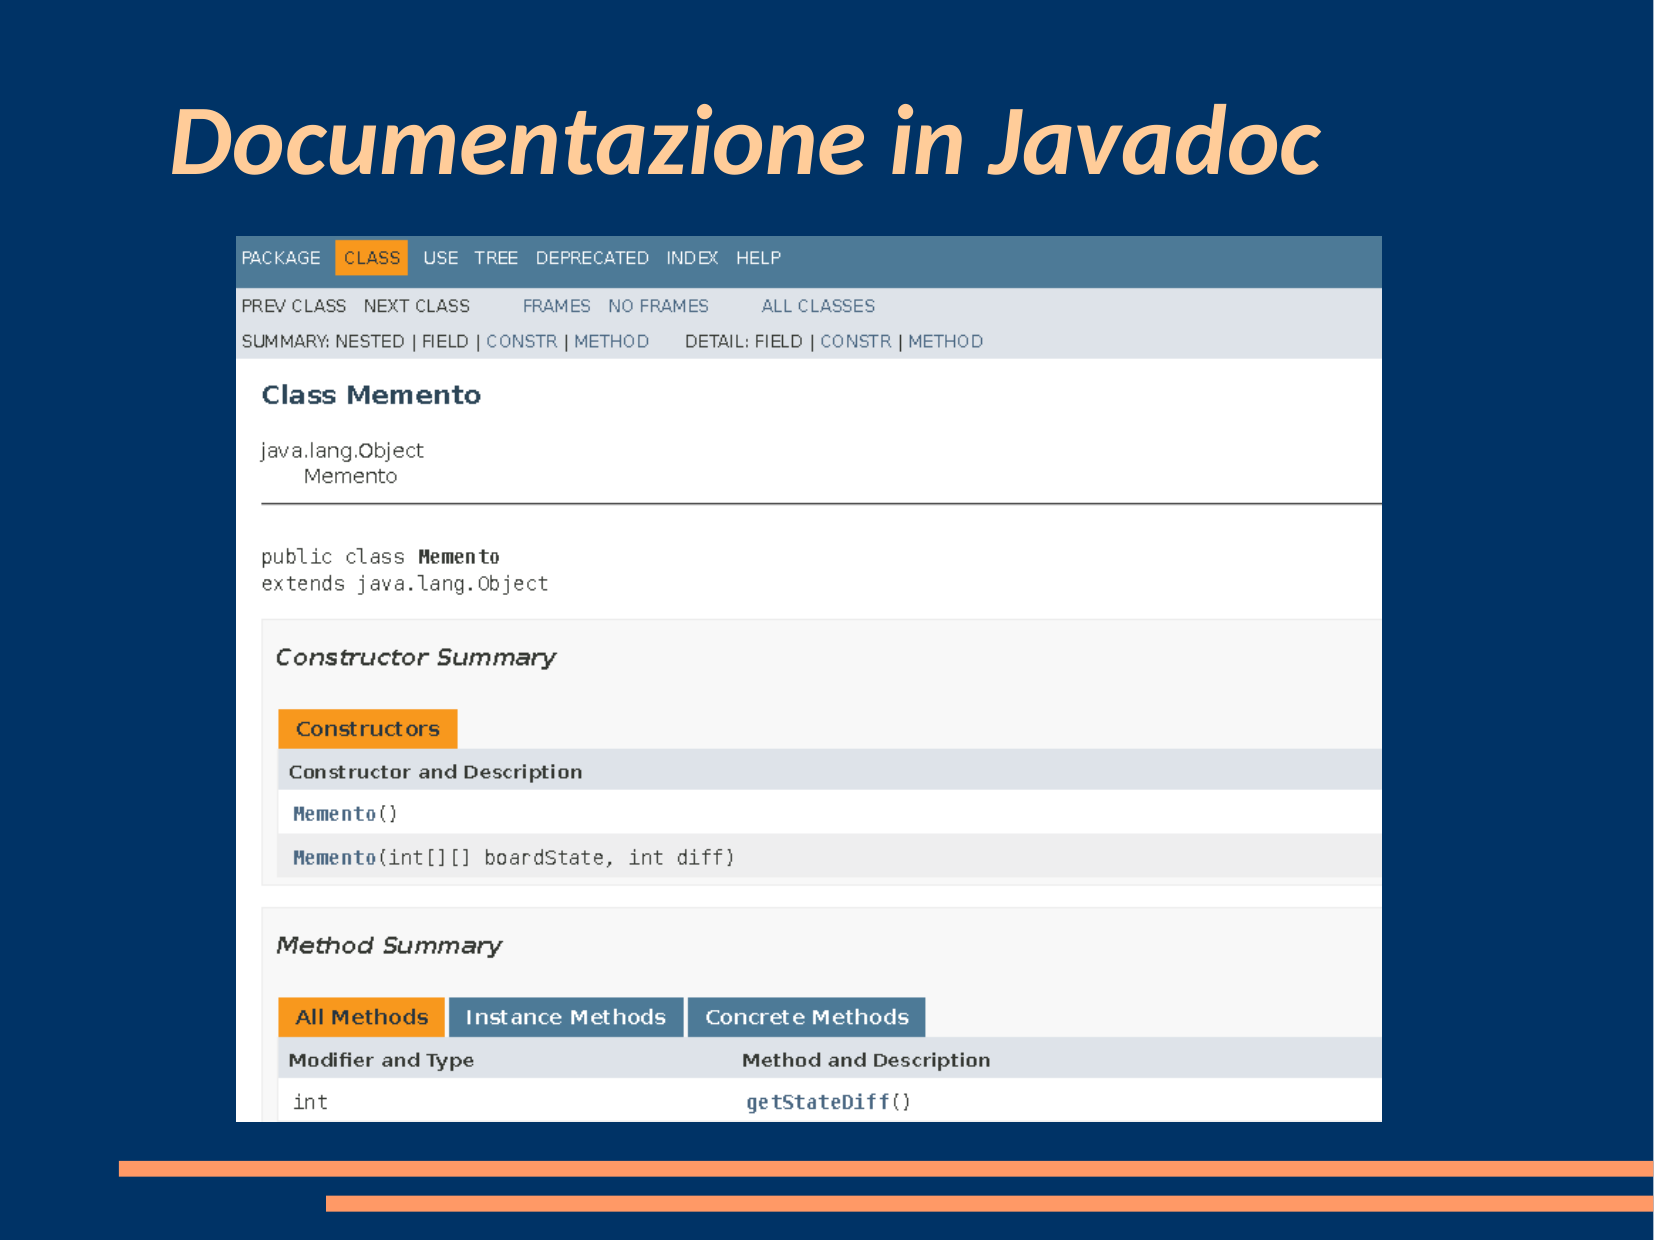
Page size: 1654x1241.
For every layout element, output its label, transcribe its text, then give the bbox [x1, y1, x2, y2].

title Documentazione in Javadoc [121, 46, 1534, 254]
picture [236, 236, 1382, 1122]
